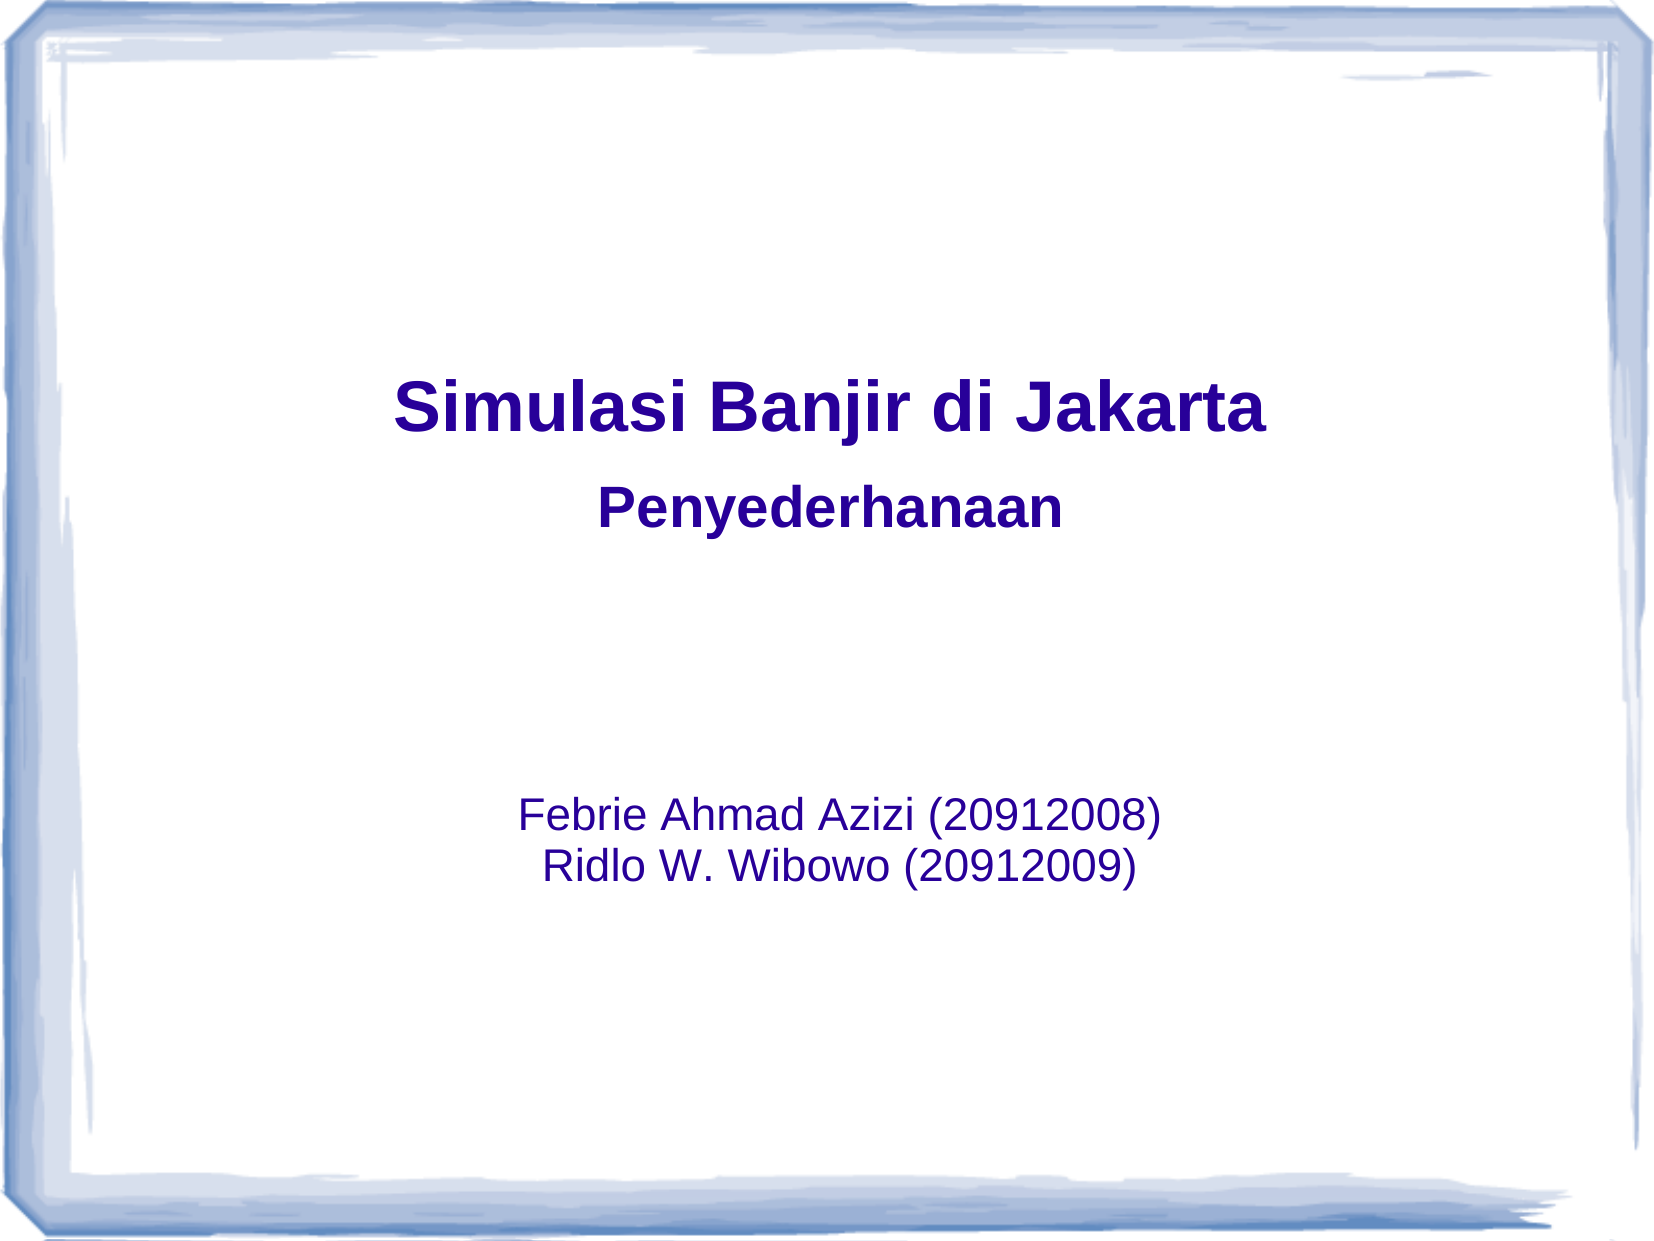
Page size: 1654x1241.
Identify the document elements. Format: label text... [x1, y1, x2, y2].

subtitle Febrie Ahmad Azizi (20912008) Ridlo W. Wibowo (20912009) [435, 750, 1246, 931]
text_box Penyederhanaan [582, 474, 1081, 540]
picture [0, 0, 1654, 1241]
title Simulasi Banjir di Jakarta [86, 302, 1576, 511]
